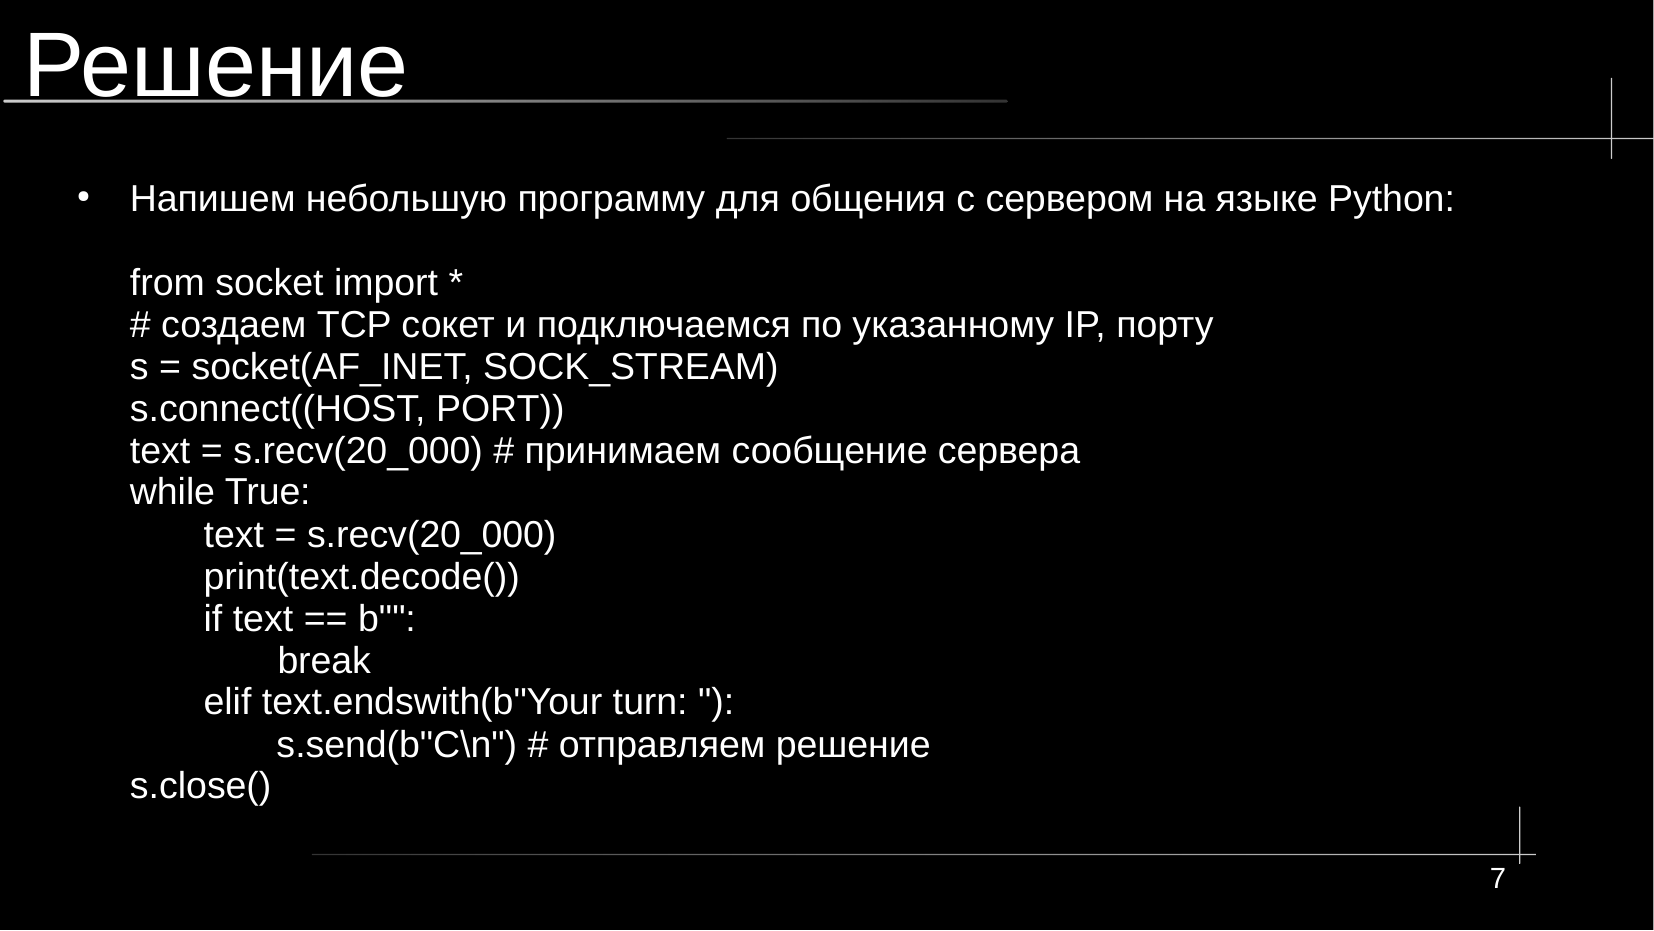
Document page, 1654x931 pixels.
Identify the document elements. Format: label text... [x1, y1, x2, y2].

list Напишем небольшую программу для общения с сервером на языке Python: from socket import * # создаем TCP сокет и подключаемся по указанному IP, порту s = socket(AF_INET, SOCK_STREAM) s.connect((HOST, PORT)) text = s.recv(20_000) # принимаем сообщение сервера while True: text = s.recv(20_000) print(text.decode()) if text == b"": break elif text.endswith(b"Your turn: "): s.send(b"C\n") # отправляем решение s.close() [59, 177, 1506, 827]
title Решение [23, 11, 1589, 119]
